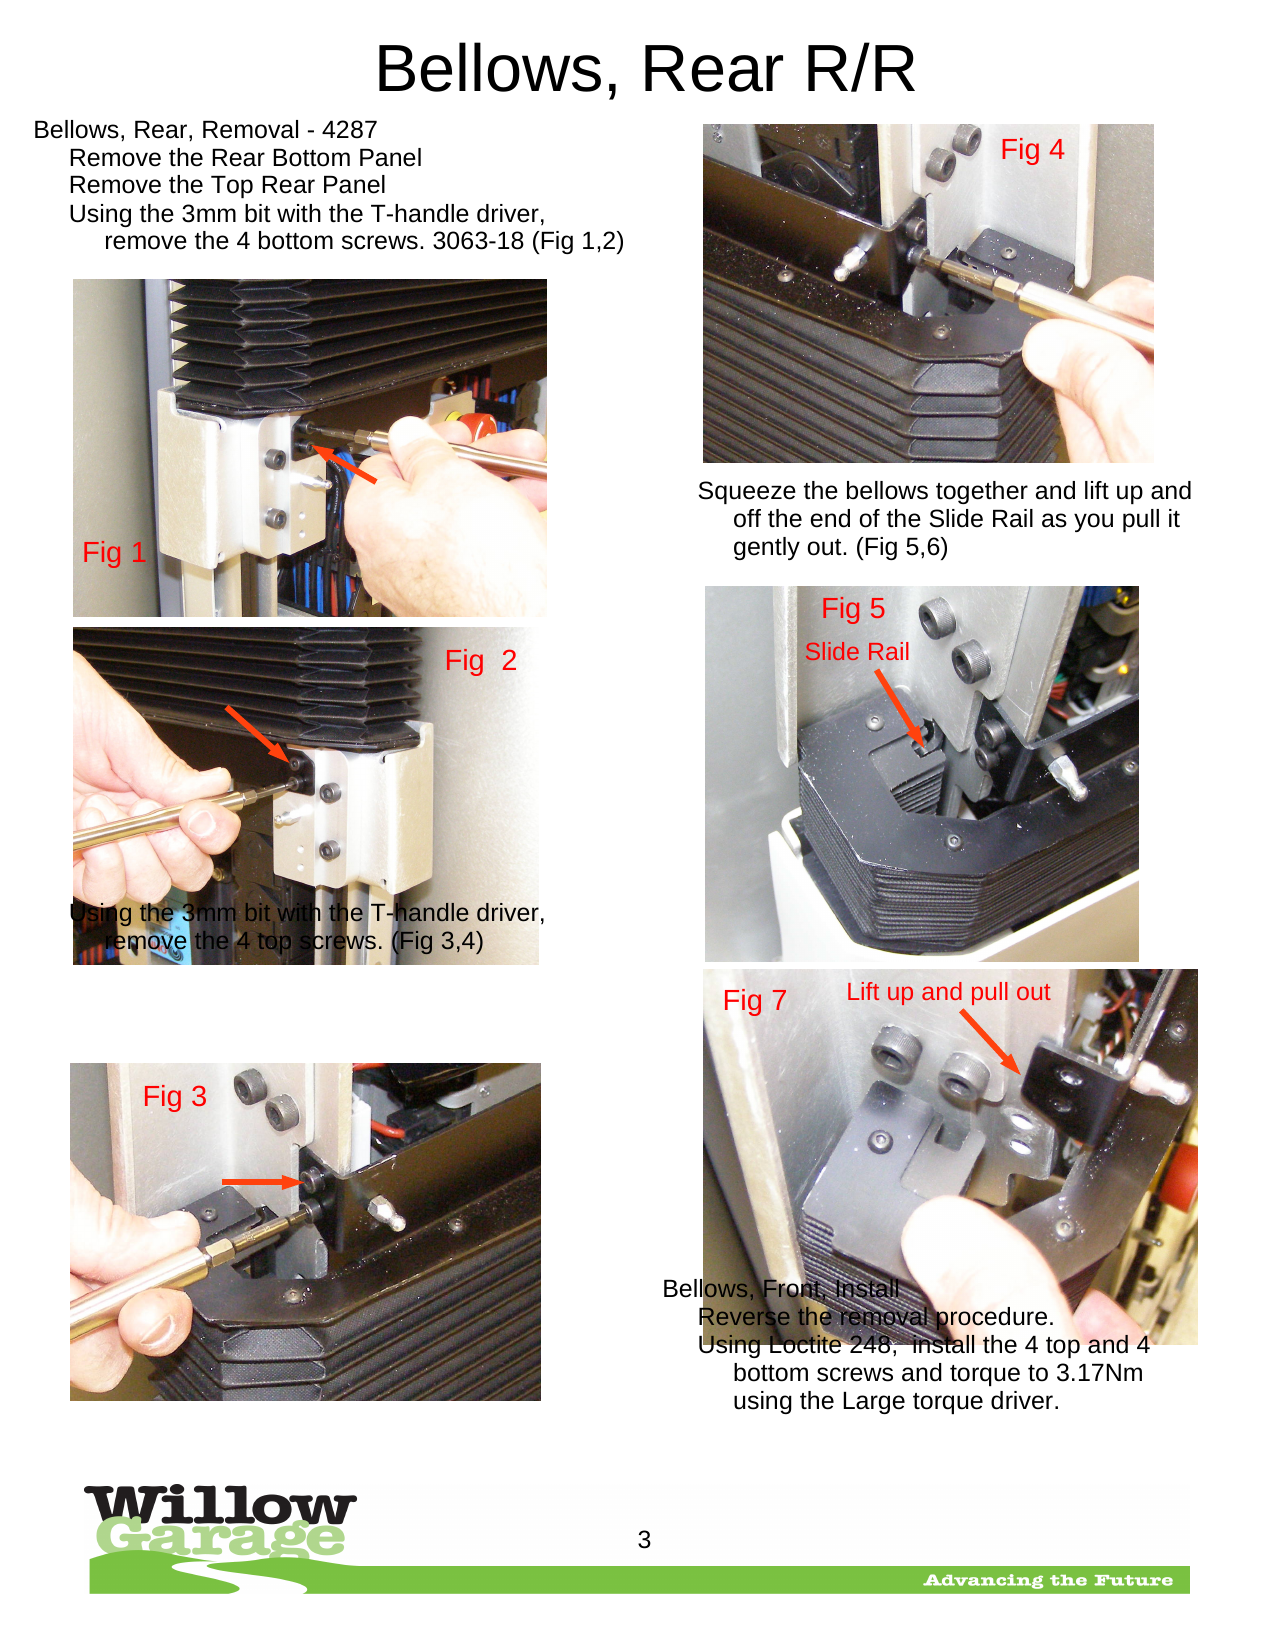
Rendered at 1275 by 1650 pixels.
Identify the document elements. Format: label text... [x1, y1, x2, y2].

list Squeeze the bellows together and lift up and off the end of the Slide Rail as you pull it gently out. (Fig 5,6) Bellows, Front, Install Reverse the removal procedure. Using Loctite 248, install the 4 top and 4 bottom screws and torque to 3.17Nm using the Large torque driver. [662, 476, 1202, 1650]
text_box Fig 3 [127, 1072, 234, 1124]
text_box Lift up and pull out [831, 970, 1071, 1017]
text_box Fig 2 [429, 636, 533, 688]
text_box Slide Rail [789, 630, 939, 677]
text_box Fig 1 [67, 529, 162, 581]
text_box Fig 5 [806, 585, 904, 630]
list Bellows, Rear, Removal - 4287 Remove the Rear Bottom Panel Remove the Top Rear Panel Using the 3mm bit with the T-handle driver, remove the 4 bottom screws. 3063-18 (Fig 1,2) Using the 3mm bit with the T-handle driver, remove the 4 top screws. (Fig 3,4) [33, 115, 627, 1078]
title Bellows, Rear R/R [94, 16, 1200, 120]
picture [70, 1078, 541, 1401]
text_box Fig 4 [985, 125, 1080, 177]
text_box Fig 7 [707, 976, 806, 1028]
picture [84, 1484, 662, 1594]
picture [703, 124, 1154, 463]
